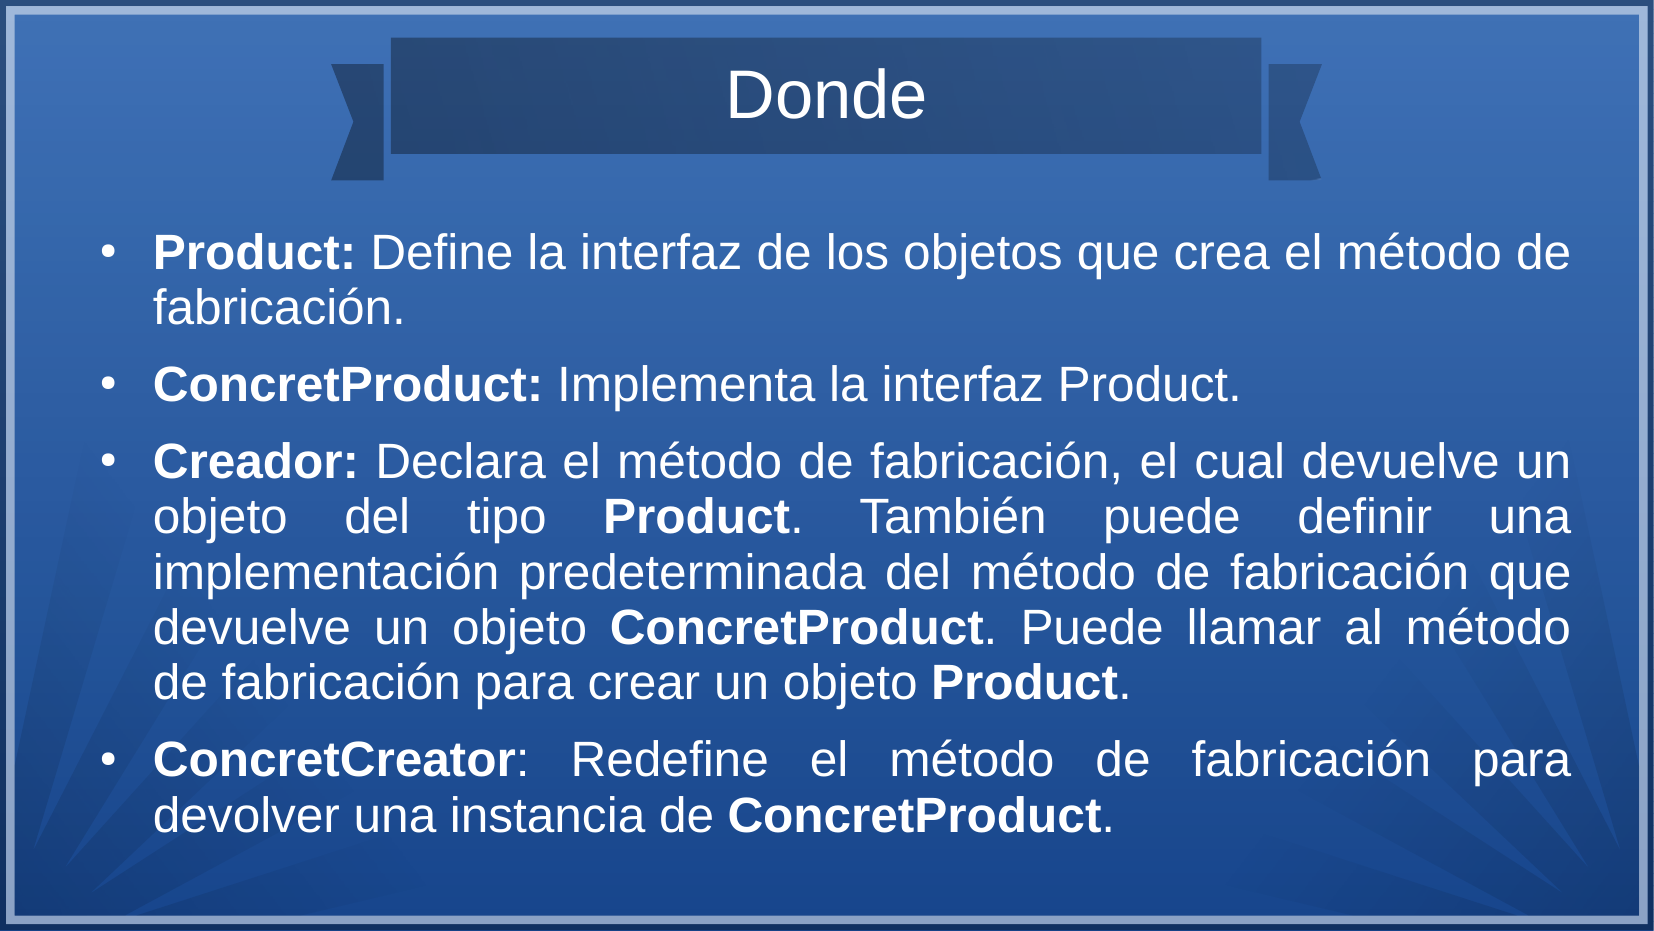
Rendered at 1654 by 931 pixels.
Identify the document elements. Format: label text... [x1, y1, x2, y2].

title Donde [389, 35, 1264, 154]
list Product: Define la interfaz de los objetos que crea el método de fabricación. ConcretProduct: Implementa la interfaz Product. Creador: Declara el método de fabricación, el cual devuelve un objeto del tipo Product. También puede definir una implementación predeterminada del método de fabricación que devuelve un objeto ConcretProduct. Puede llamar al método de fabricación para crear un objeto Product. ConcretCreator: Redefine el método de fabricación para devolver una instancia de ConcretProduct. [82, 224, 1571, 848]
